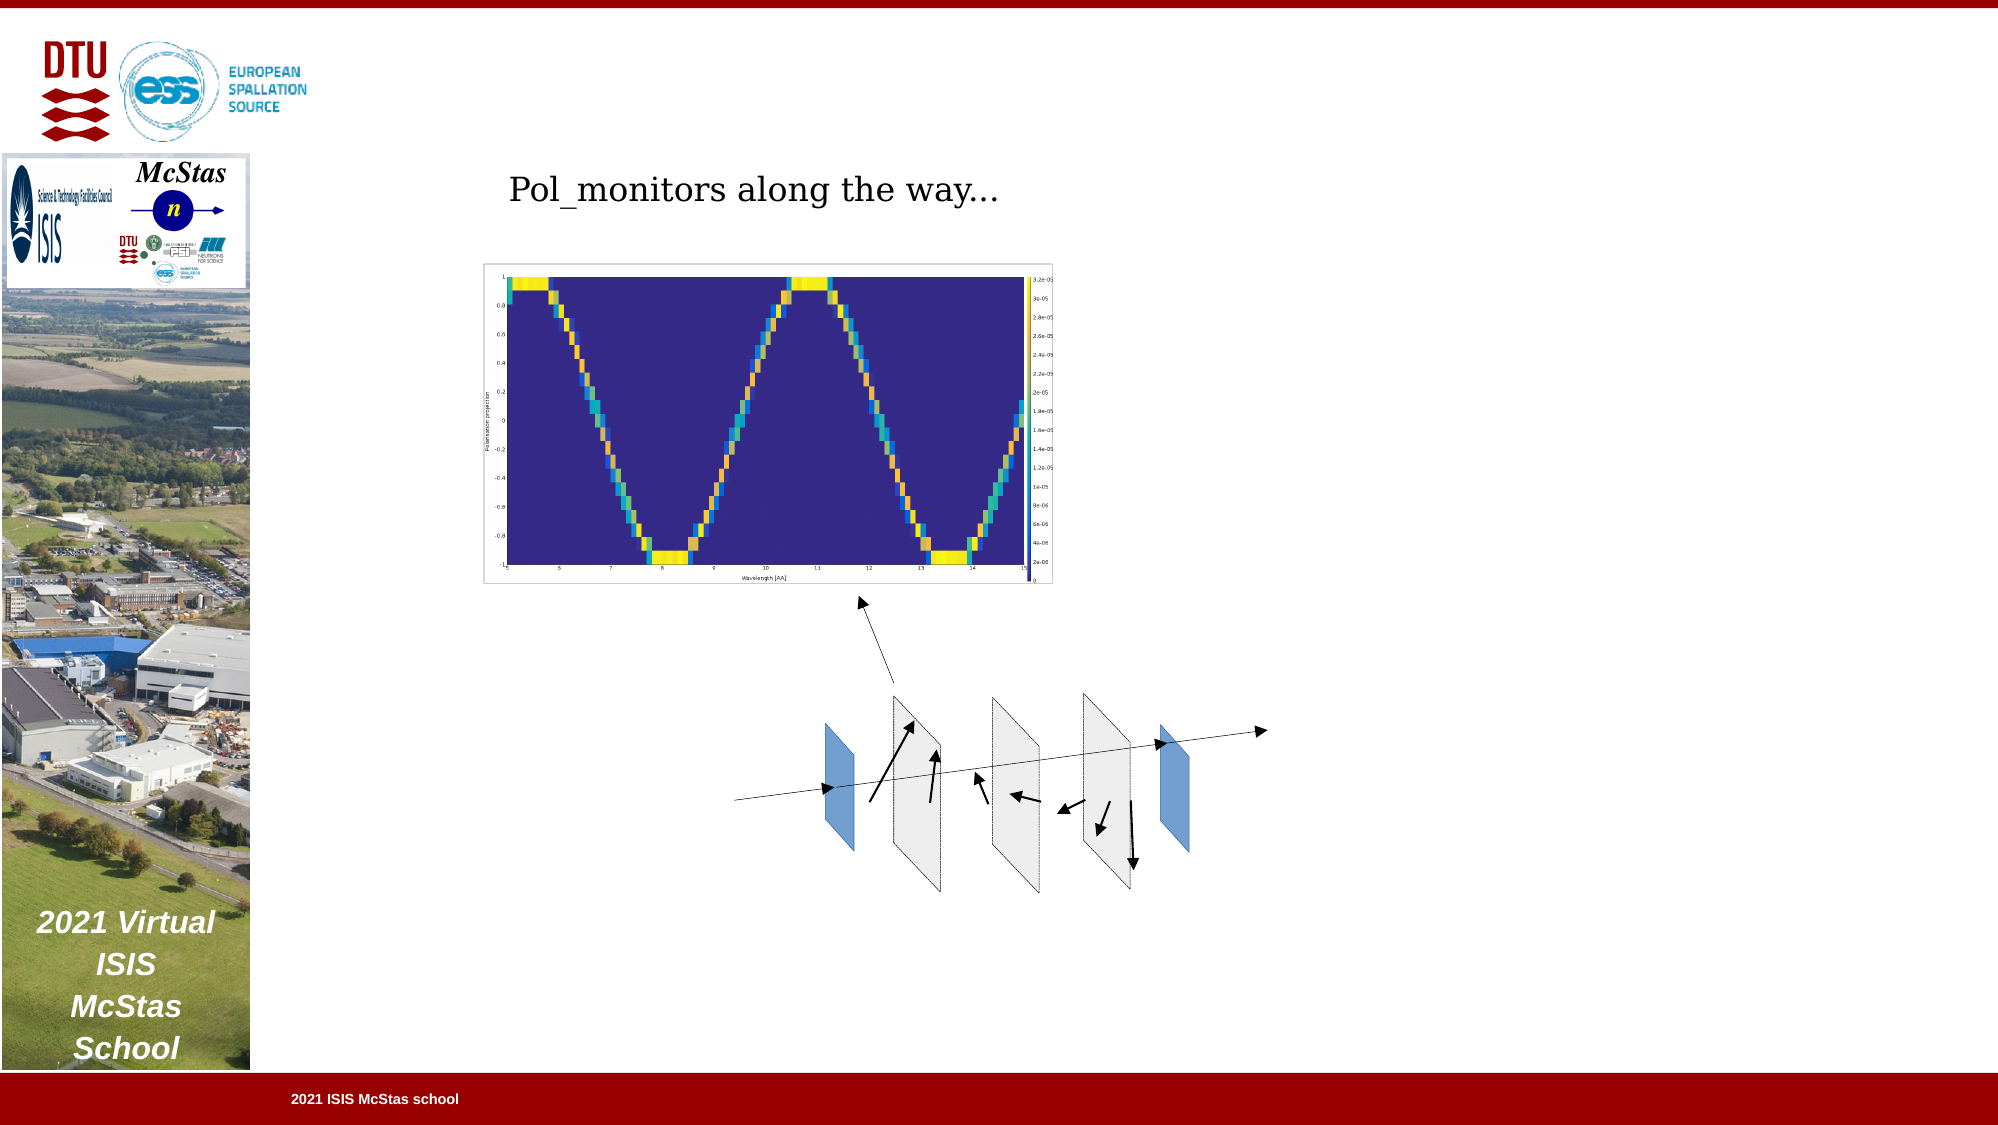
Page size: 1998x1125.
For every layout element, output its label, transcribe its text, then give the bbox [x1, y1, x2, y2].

text_box [1160, 743, 1190, 853]
picture [483, 263, 1053, 584]
text_box [1083, 693, 1131, 753]
text_box [992, 761, 1040, 894]
text_box [1160, 724, 1176, 742]
picture [119, 41, 307, 142]
text_box [935, 763, 941, 773]
text_box [893, 774, 941, 892]
text_box [1083, 749, 1131, 890]
picture [2, 153, 250, 1070]
text_box [893, 695, 941, 779]
text_box [992, 697, 1040, 766]
text_box [825, 723, 854, 852]
text_box Pol_monitors along the way... [508, 168, 1450, 209]
